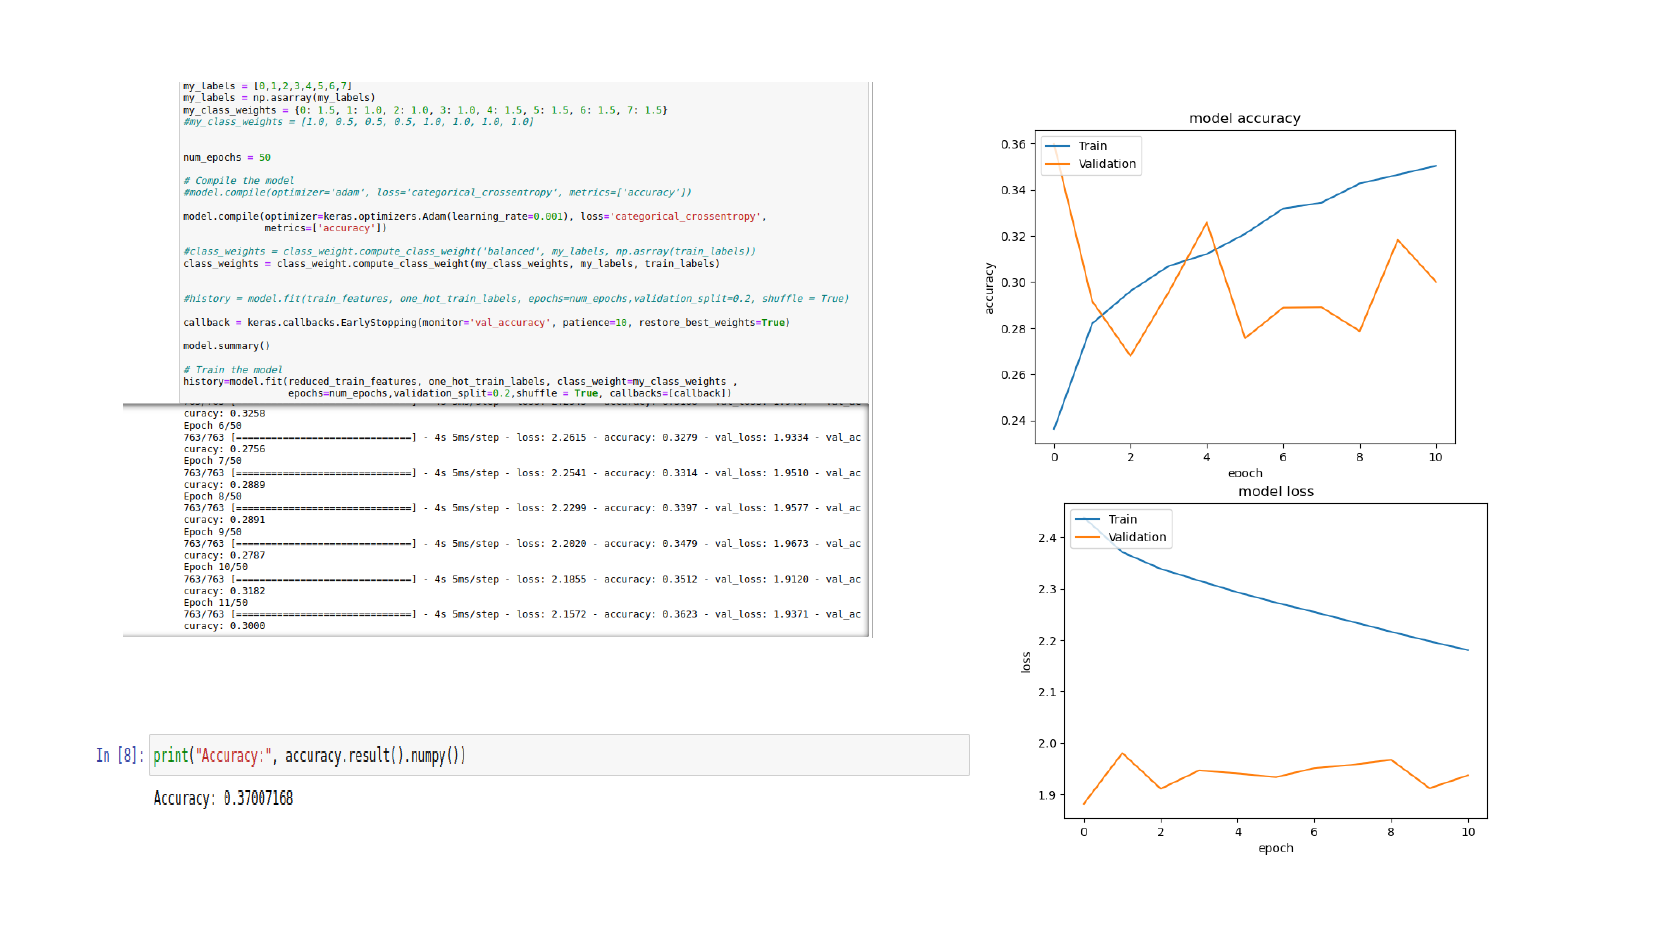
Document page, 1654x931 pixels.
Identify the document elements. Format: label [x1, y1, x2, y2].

picture [59, 712, 976, 832]
picture [975, 104, 1495, 863]
picture [123, 82, 874, 638]
